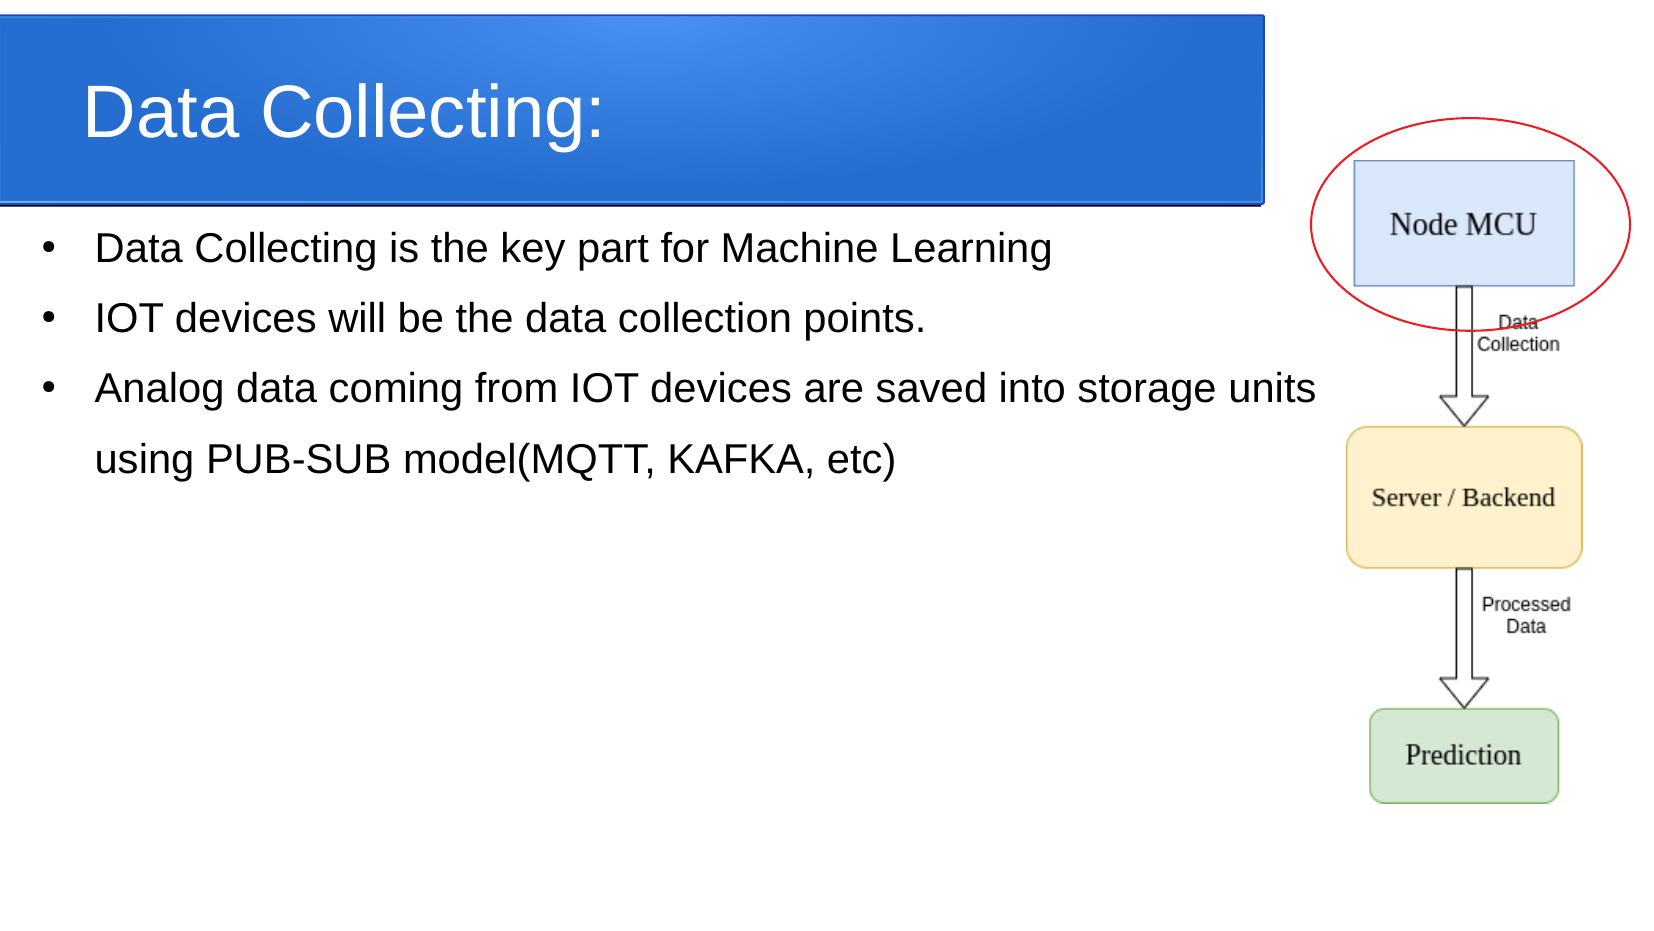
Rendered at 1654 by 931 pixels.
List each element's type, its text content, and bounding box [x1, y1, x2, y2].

title Data Collecting: [82, 35, 1235, 189]
text_box [1311, 118, 1630, 331]
picture [1346, 292, 1583, 804]
list Data Collecting is the key part for Machine Learning IOT devices will be the data collection points. Analog data coming from IOT devices are saved into storage units using PUB-SUB model(MQTT, KAFKA, etc) [23, 224, 1346, 764]
